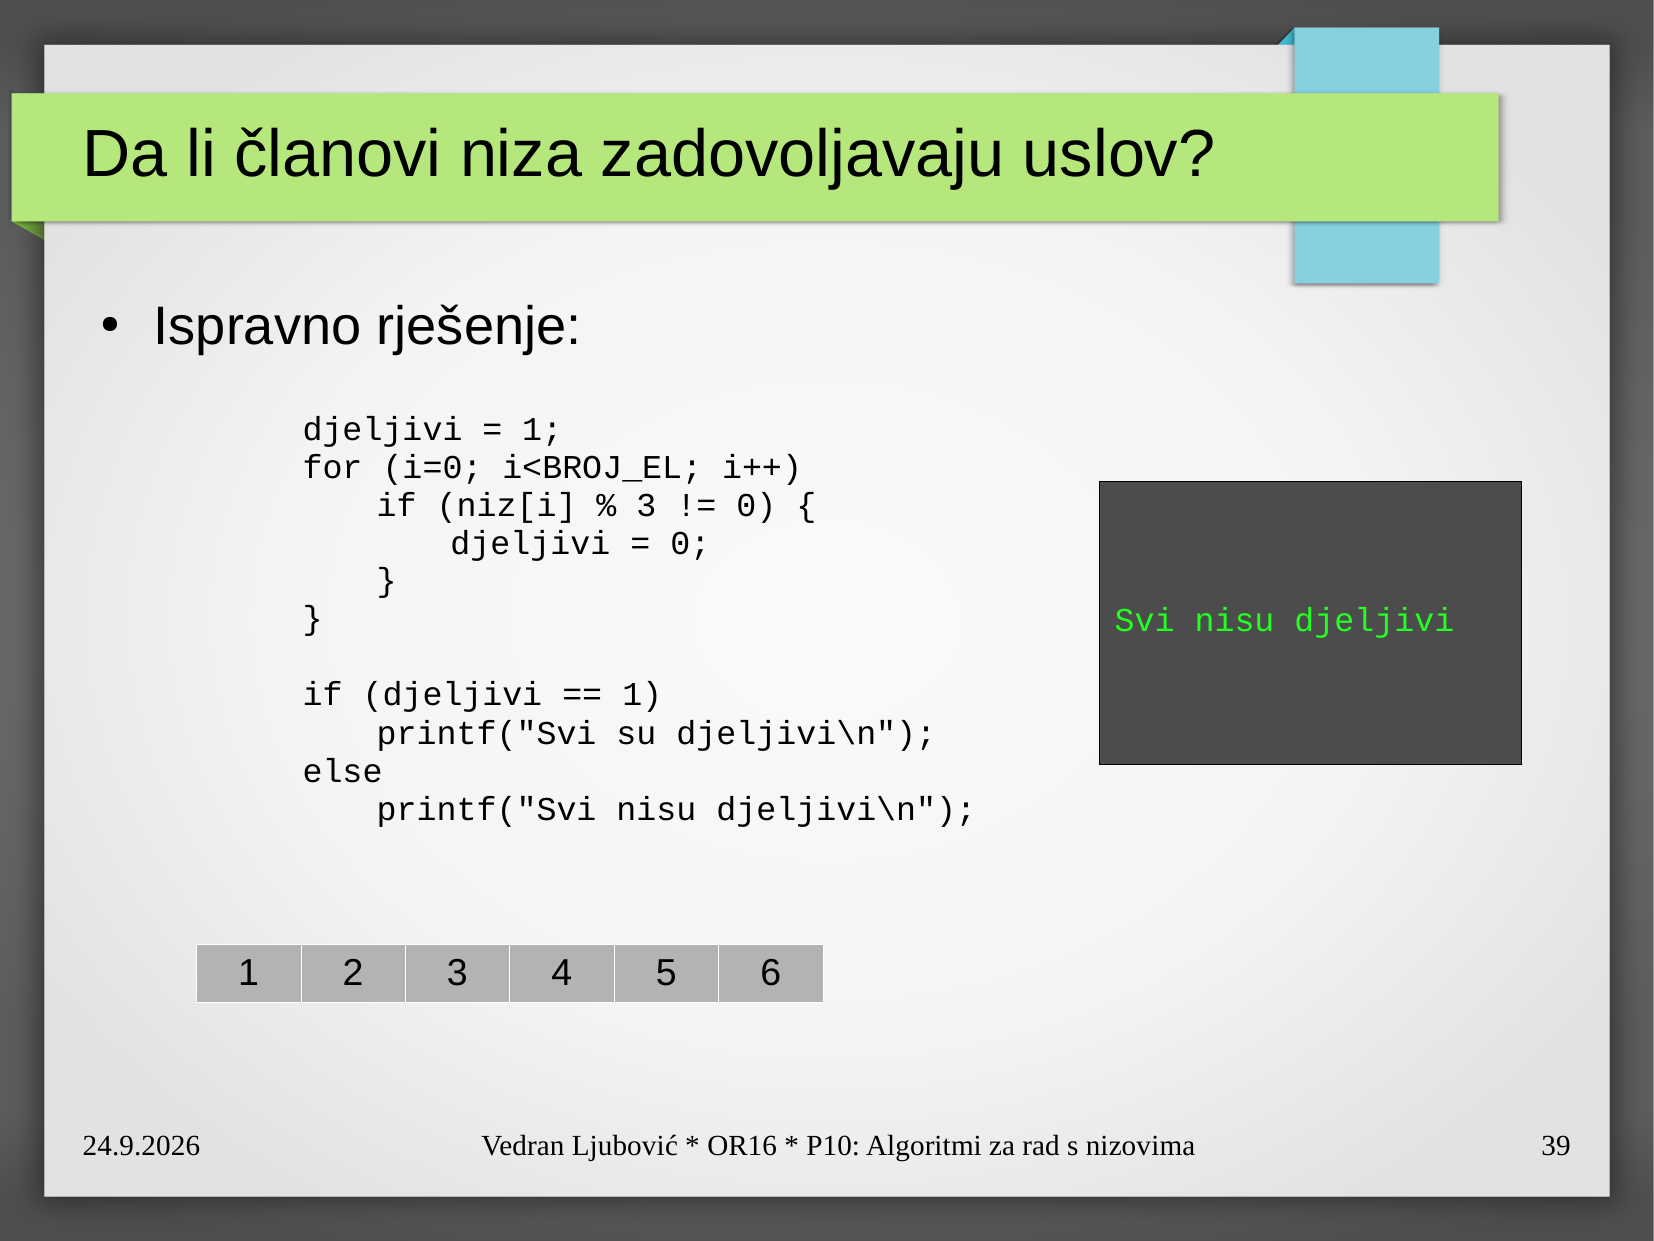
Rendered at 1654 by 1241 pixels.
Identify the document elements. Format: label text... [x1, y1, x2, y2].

picture [0, 0, 1654, 1241]
table_header 4 [510, 945, 614, 1002]
text_box djeljivi = 1; for (i=0; i<BROJ_EL; i++) if (niz[i] % 3 != 0) { djeljivi = 0; } } if (djeljivi == 1) printf("Svi su djeljivi\n"); else printf("Svi nisu djeljivi\n"); [214, 368, 1453, 993]
table_header 3 [406, 945, 509, 1002]
table_header 2 [302, 945, 405, 1002]
list Ispravno rješenje: [82, 295, 1571, 1015]
table_header 1 [197, 945, 301, 1002]
table_header 6 [719, 945, 823, 1002]
text_box Svi nisu djeljivi [1099, 481, 1522, 765]
title Da li članovi niza zadovoljavaju uslov? [82, 94, 1264, 213]
table_header 5 [615, 945, 718, 1002]
